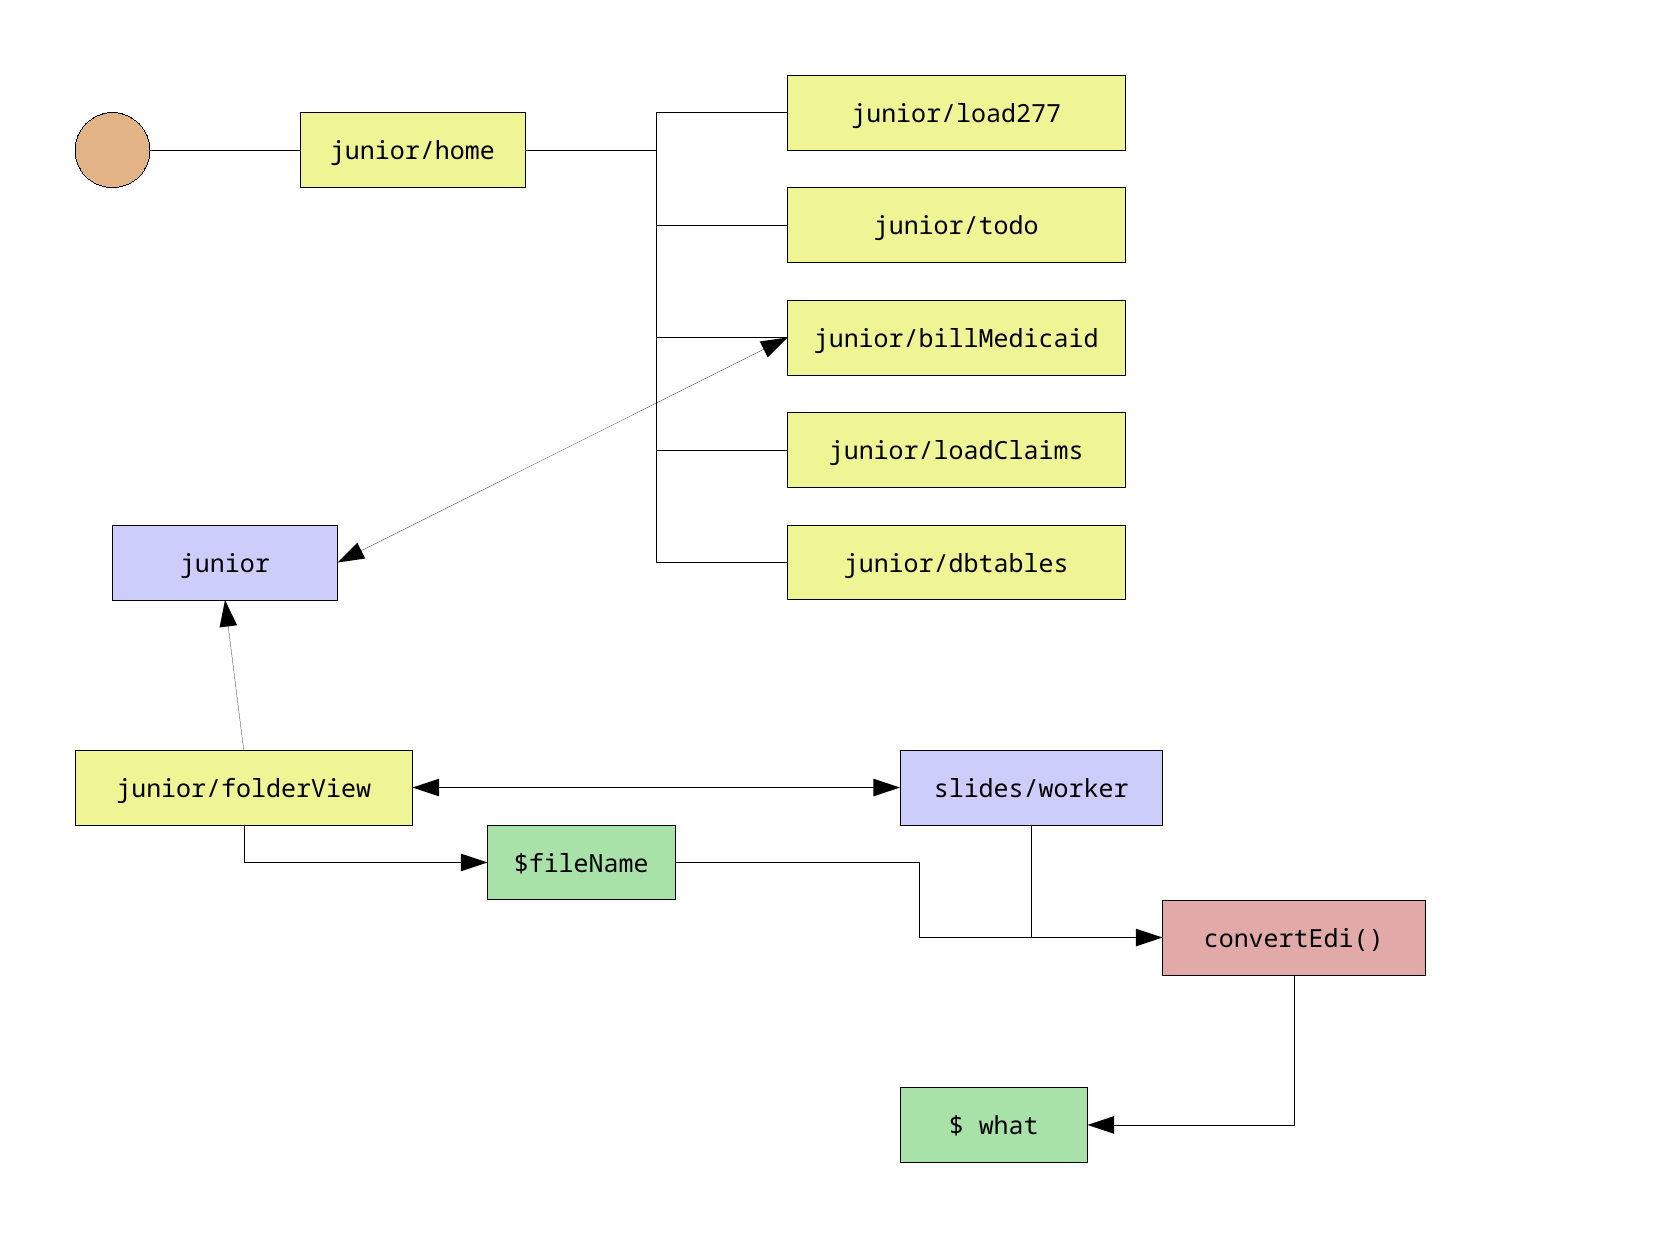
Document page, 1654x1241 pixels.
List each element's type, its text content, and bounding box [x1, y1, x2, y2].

text_box junior/todo [787, 187, 1126, 263]
text_box junior/folderView [75, 750, 413, 826]
text_box junior/home [300, 112, 526, 188]
text_box junior/dbtables [787, 525, 1126, 600]
text_box junior/billMedicaid [787, 300, 1126, 376]
text_box junior/load277 [787, 75, 1126, 151]
text_box slides/worker [900, 750, 1163, 826]
text_box convertEdi() [1162, 900, 1426, 976]
text_box junior/loadClaims [787, 412, 1126, 488]
text_box $ what [900, 1087, 1088, 1163]
text_box junior [112, 525, 338, 601]
text_box [75, 112, 151, 188]
text_box $fileName [487, 825, 676, 900]
